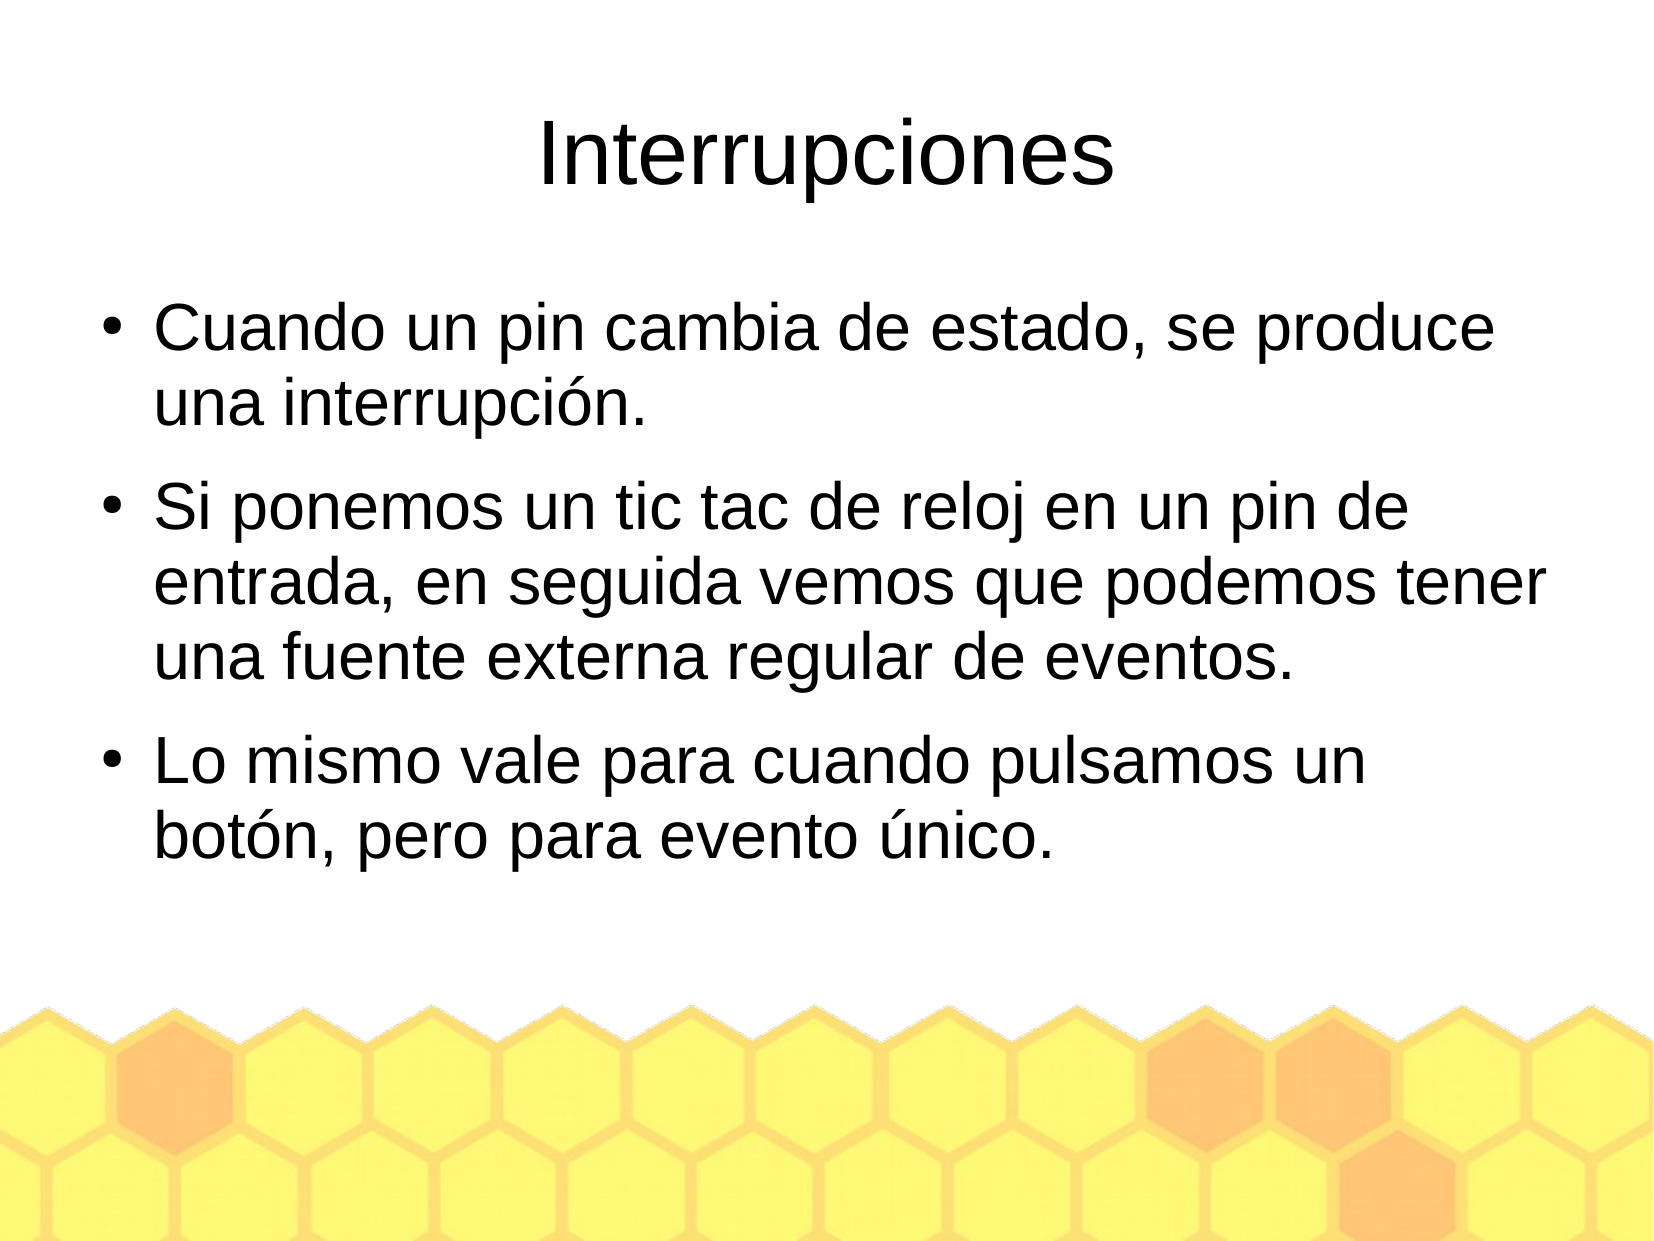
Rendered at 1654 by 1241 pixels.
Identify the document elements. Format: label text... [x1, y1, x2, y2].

title Interrupciones [82, 49, 1571, 257]
list Cuando un pin cambia de estado, se produce una interrupción. Si ponemos un tic tac de reloj en un pin de entrada, en seguida vemos que podemos tener una fuente externa regular de eventos. Lo mismo vale para cuando pulsamos un botón, pero para evento único. [82, 290, 1571, 1010]
picture [0, 1001, 1654, 1241]
